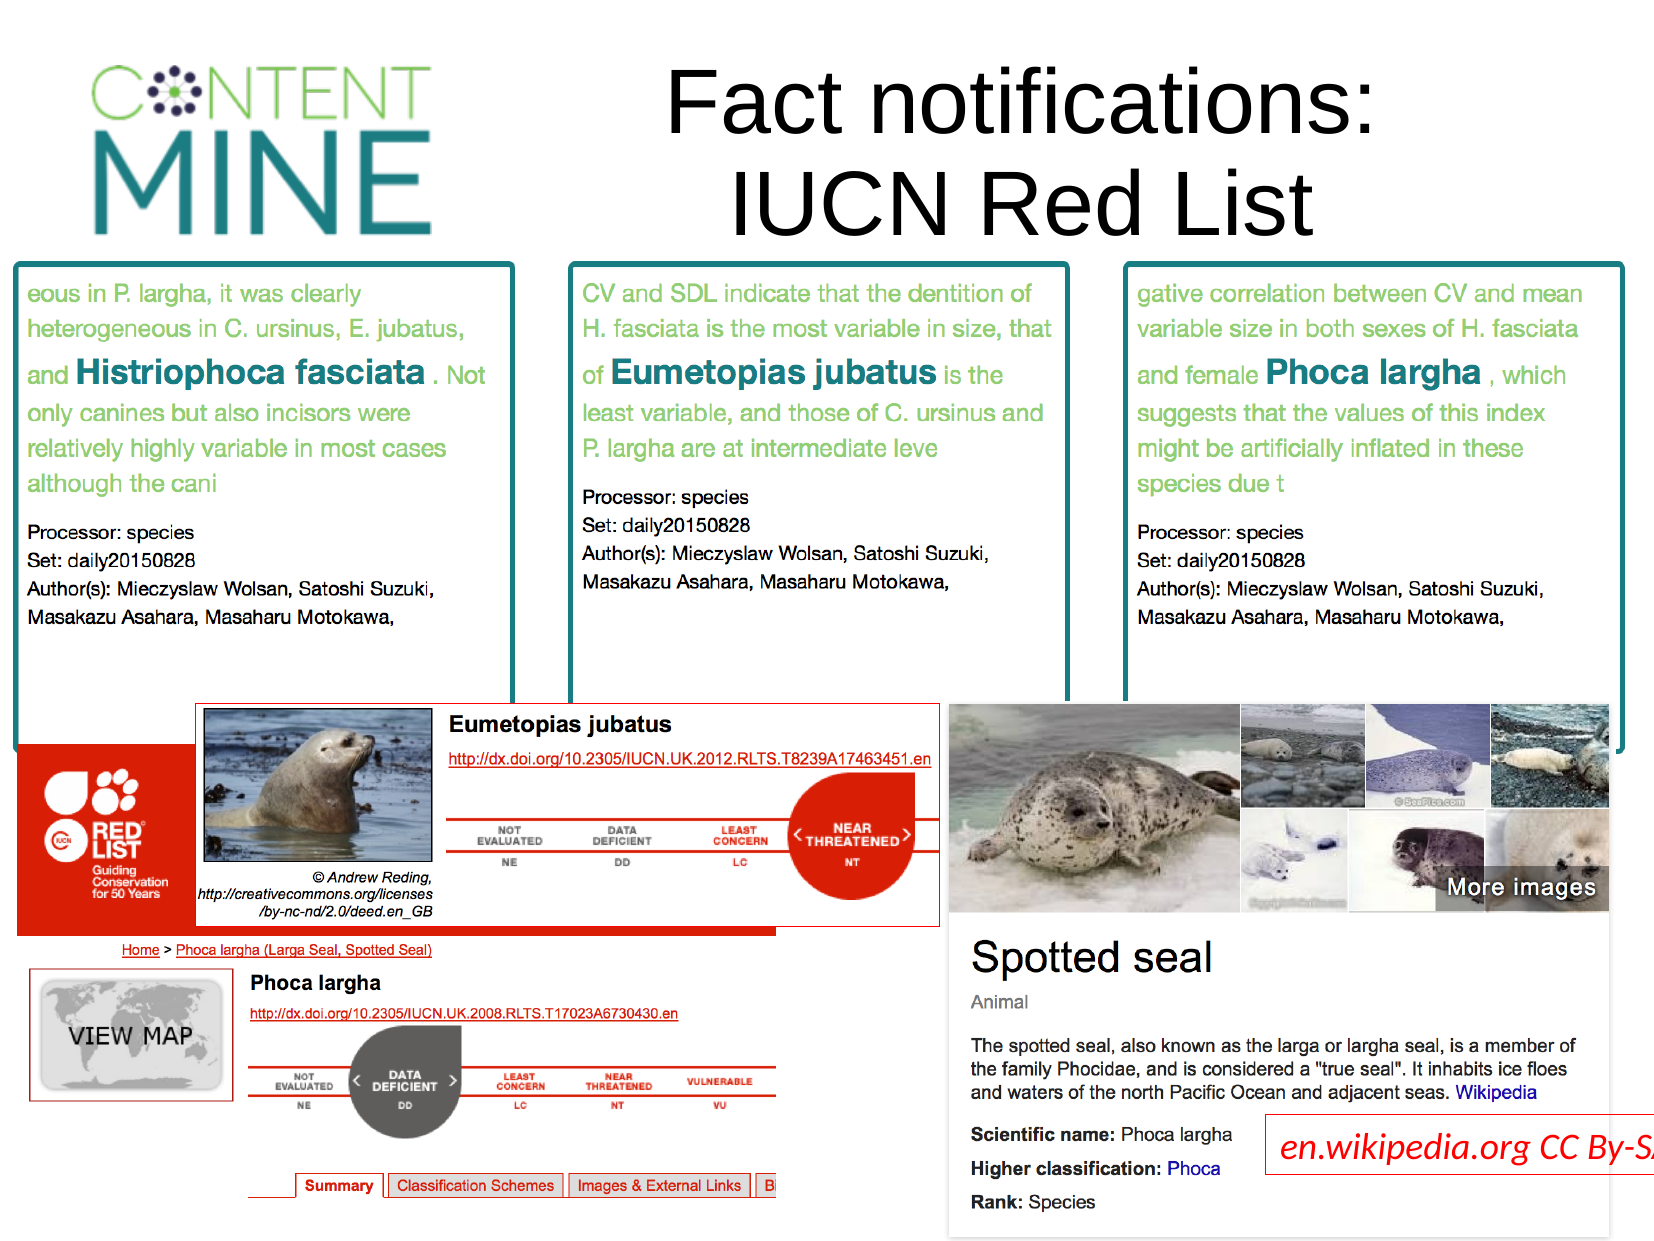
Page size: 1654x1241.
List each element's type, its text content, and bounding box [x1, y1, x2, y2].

picture [91, 64, 432, 236]
title Fact notifications: IUCN Red List [472, 49, 1571, 238]
picture [11, 238, 1654, 1241]
text_box en.wikipedia.org CC By-SA [1265, 1114, 1654, 1175]
